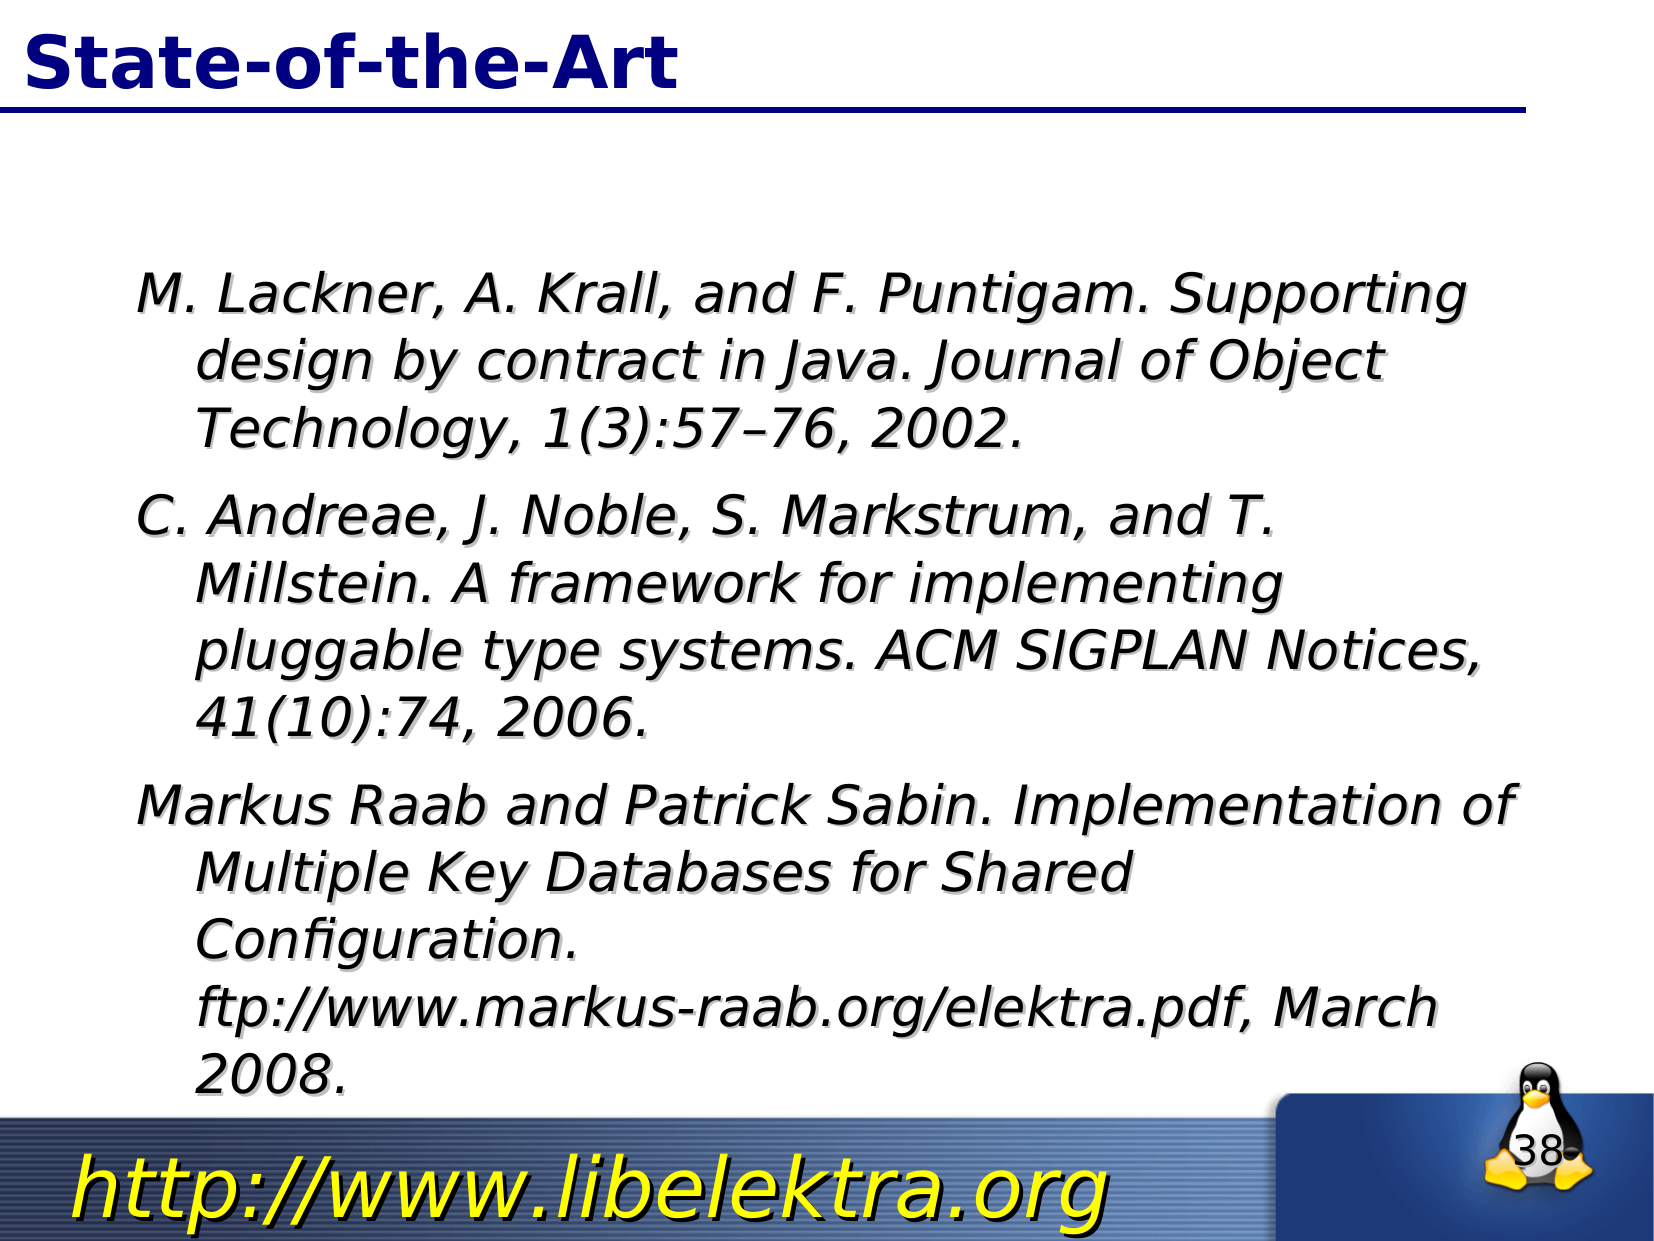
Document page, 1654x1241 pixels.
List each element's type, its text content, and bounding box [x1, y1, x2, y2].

list M. Lackner, A. Krall, and F. Puntigam. Supporting design by contract in Java. Journal of Object Technology, 1(3):57–76, 2002. C. Andreae, J. Noble, S. Markstrum, and T. Millstein. A framework for implementing pluggable type systems. ACM SIGPLAN Notices, 41(10):74, 2006. Markus Raab and Patrick Sabin. Implementation of Multiple Key Databases for Shared Conﬁguration. ftp://www.markus-raab.org/elektra.pdf, March 2008. [121, 250, 1534, 1116]
text_box State-of-the-Art [22, 14, 1611, 111]
text_box 50 [1312, 1122, 1565, 1178]
picture [0, 1061, 1654, 1241]
